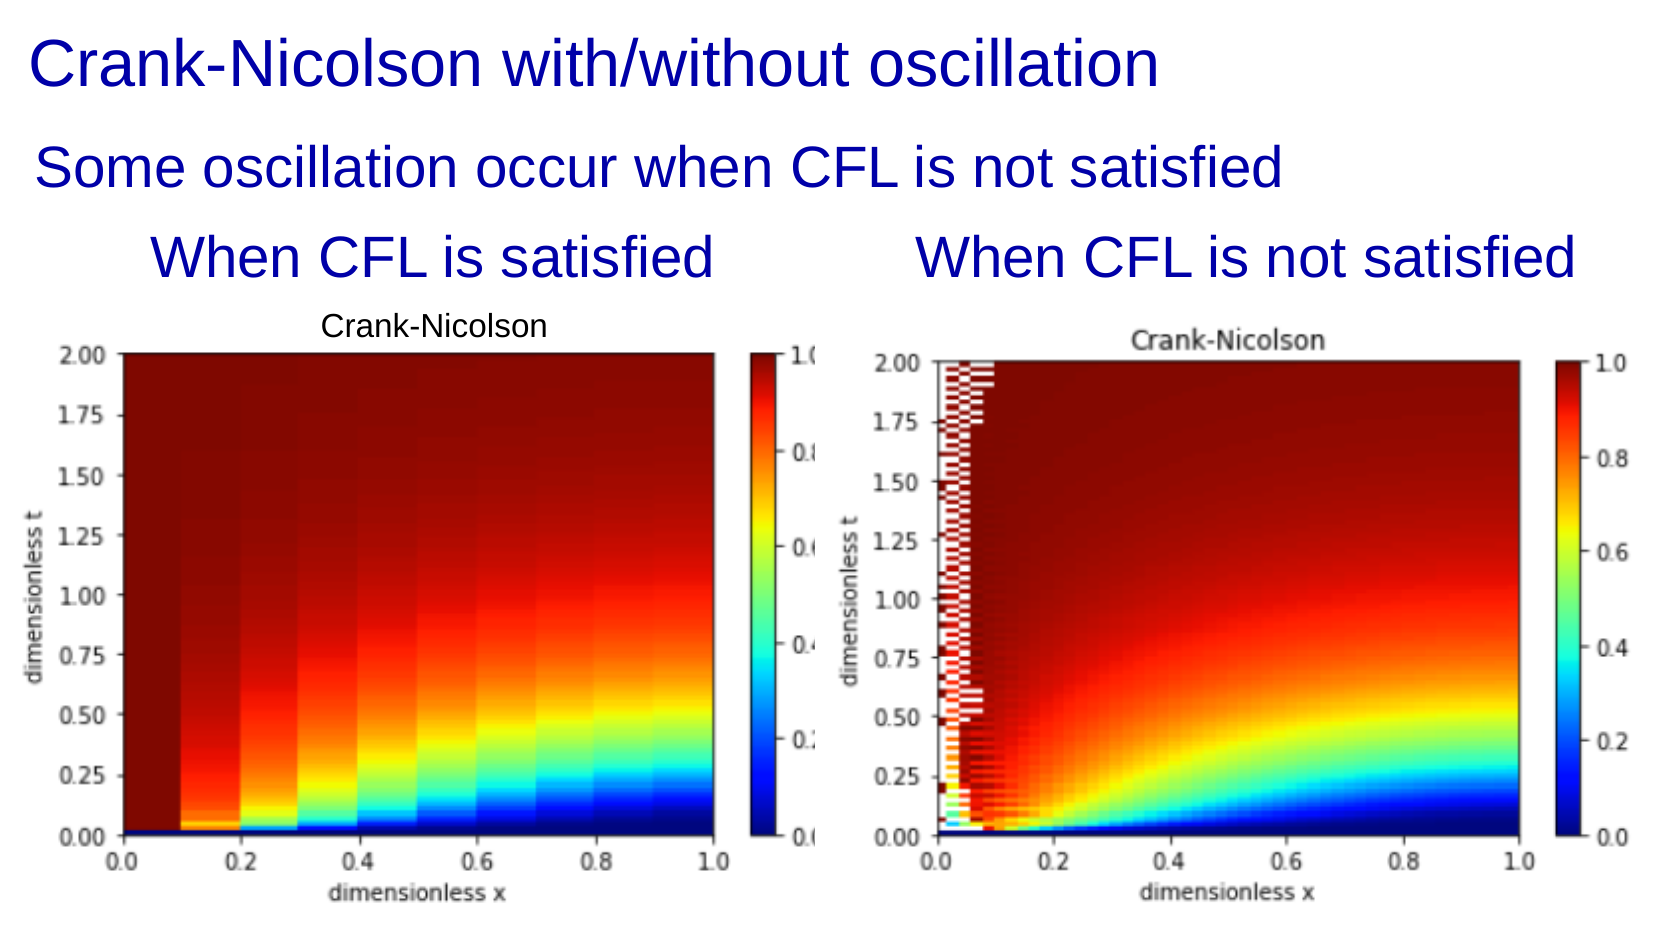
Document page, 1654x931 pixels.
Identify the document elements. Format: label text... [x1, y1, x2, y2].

text_box When CFL is not satisfied [915, 225, 1636, 305]
title Crank-Nicolson with/without oscillation [28, 21, 1626, 106]
text_box Some oscillation occur when CFL is not satisfied [34, 135, 1621, 215]
picture [15, 317, 1641, 916]
list When CFL is satisfied [150, 225, 751, 318]
text_box Crank-Nicolson [305, 300, 816, 352]
